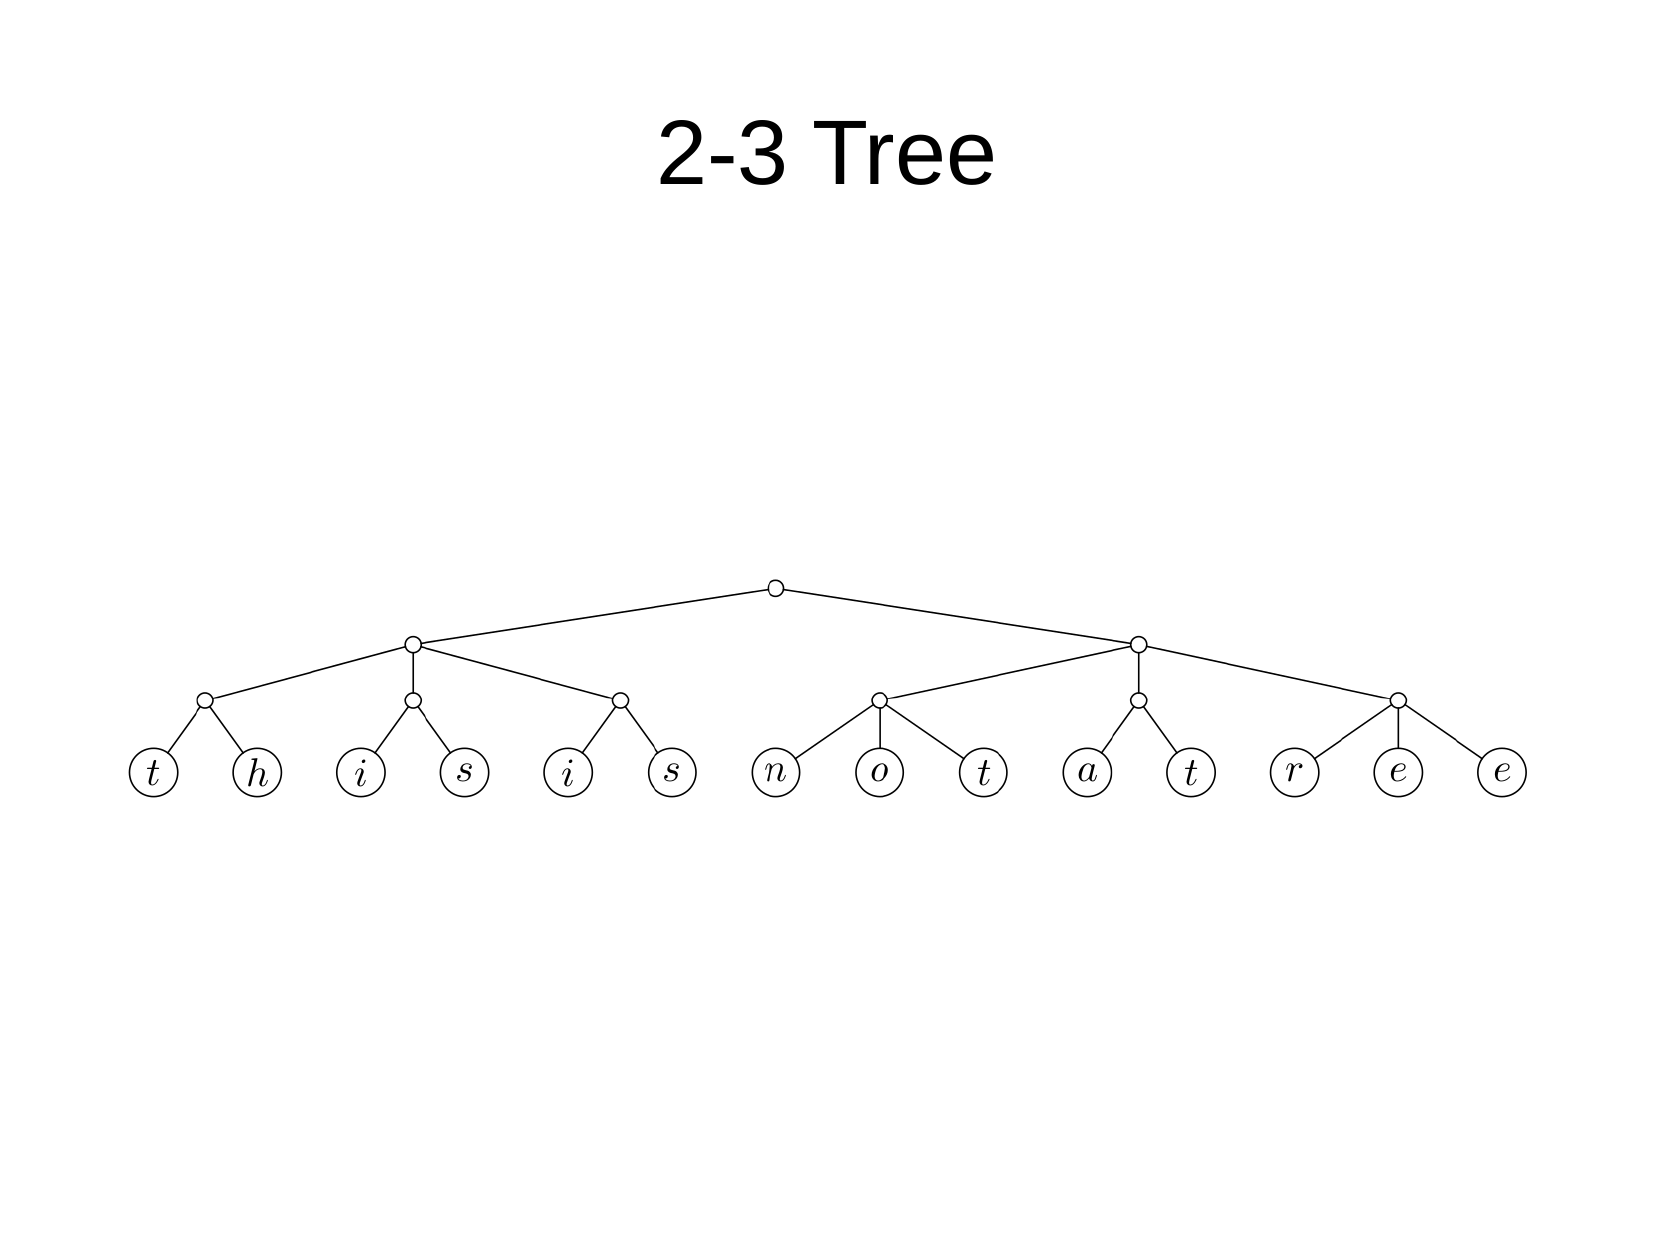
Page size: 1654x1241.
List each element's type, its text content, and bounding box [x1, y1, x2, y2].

picture [82, 546, 1571, 852]
title 2-3 Tree [82, 49, 1571, 257]
